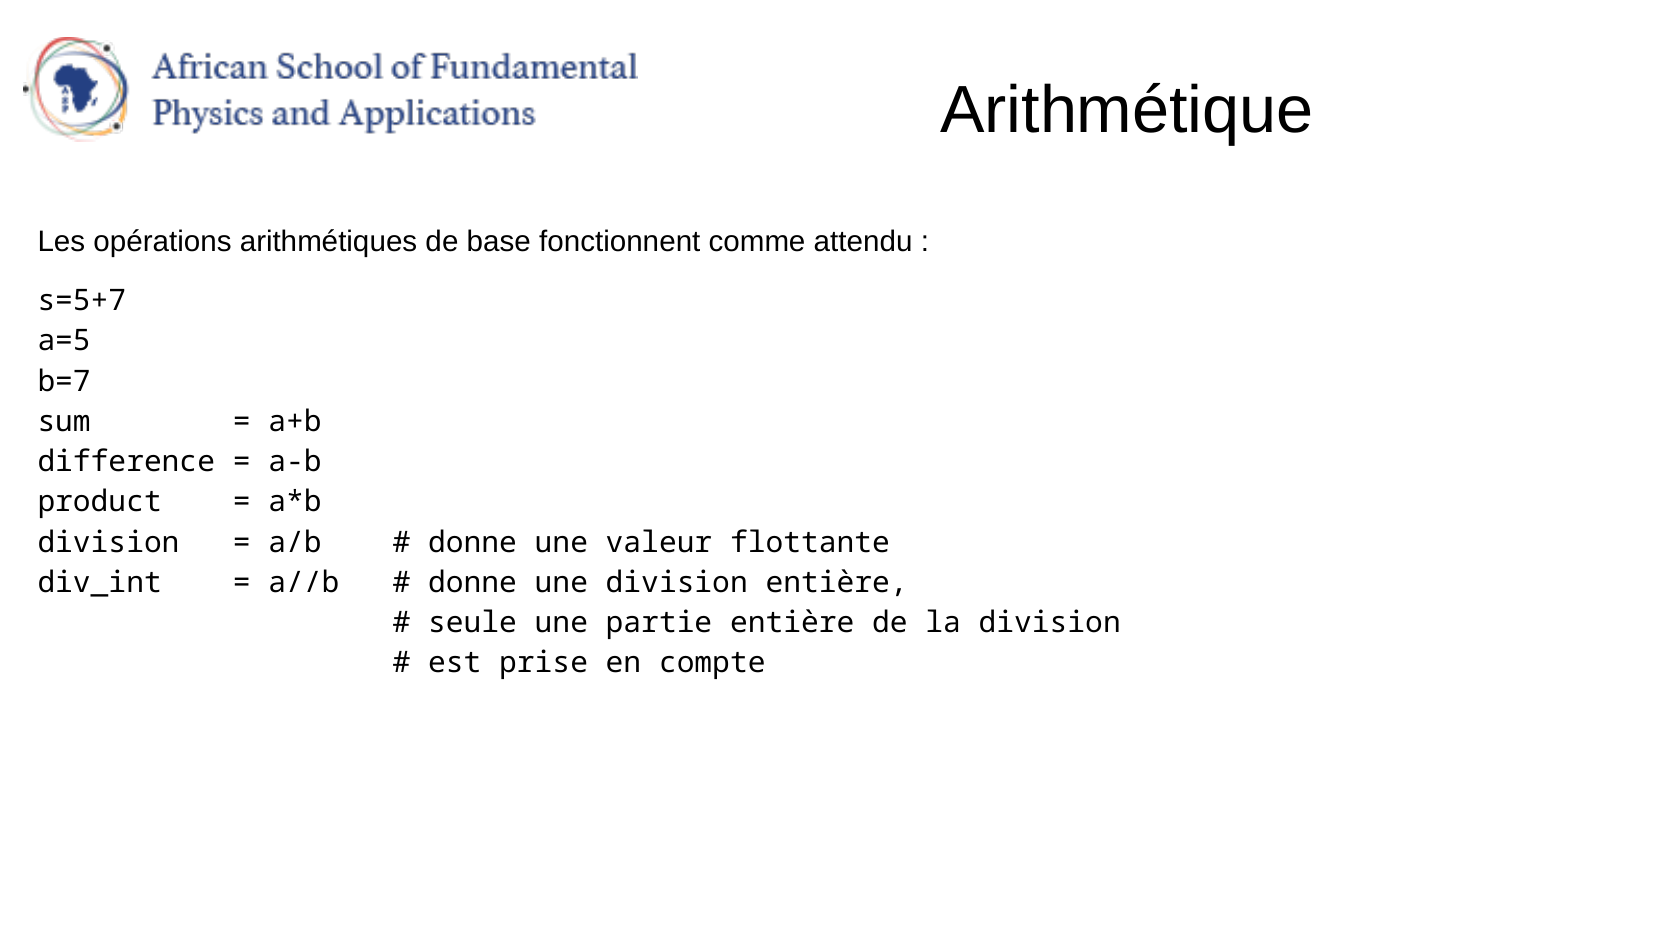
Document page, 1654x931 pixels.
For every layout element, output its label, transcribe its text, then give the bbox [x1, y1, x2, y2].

list Les opérations arithmétiques de base fonctionnent comme attendu : s=5+7 a=5 b=7 sum = a+b difference = a-b product = a*b division = a/b # donne une valeur flottante div_int = a//b # donne une division entière, # seule une partie entière de la division # est prise en compte [37, 225, 1654, 765]
title Arithmétique [679, 32, 1576, 188]
picture [23, 37, 638, 142]
